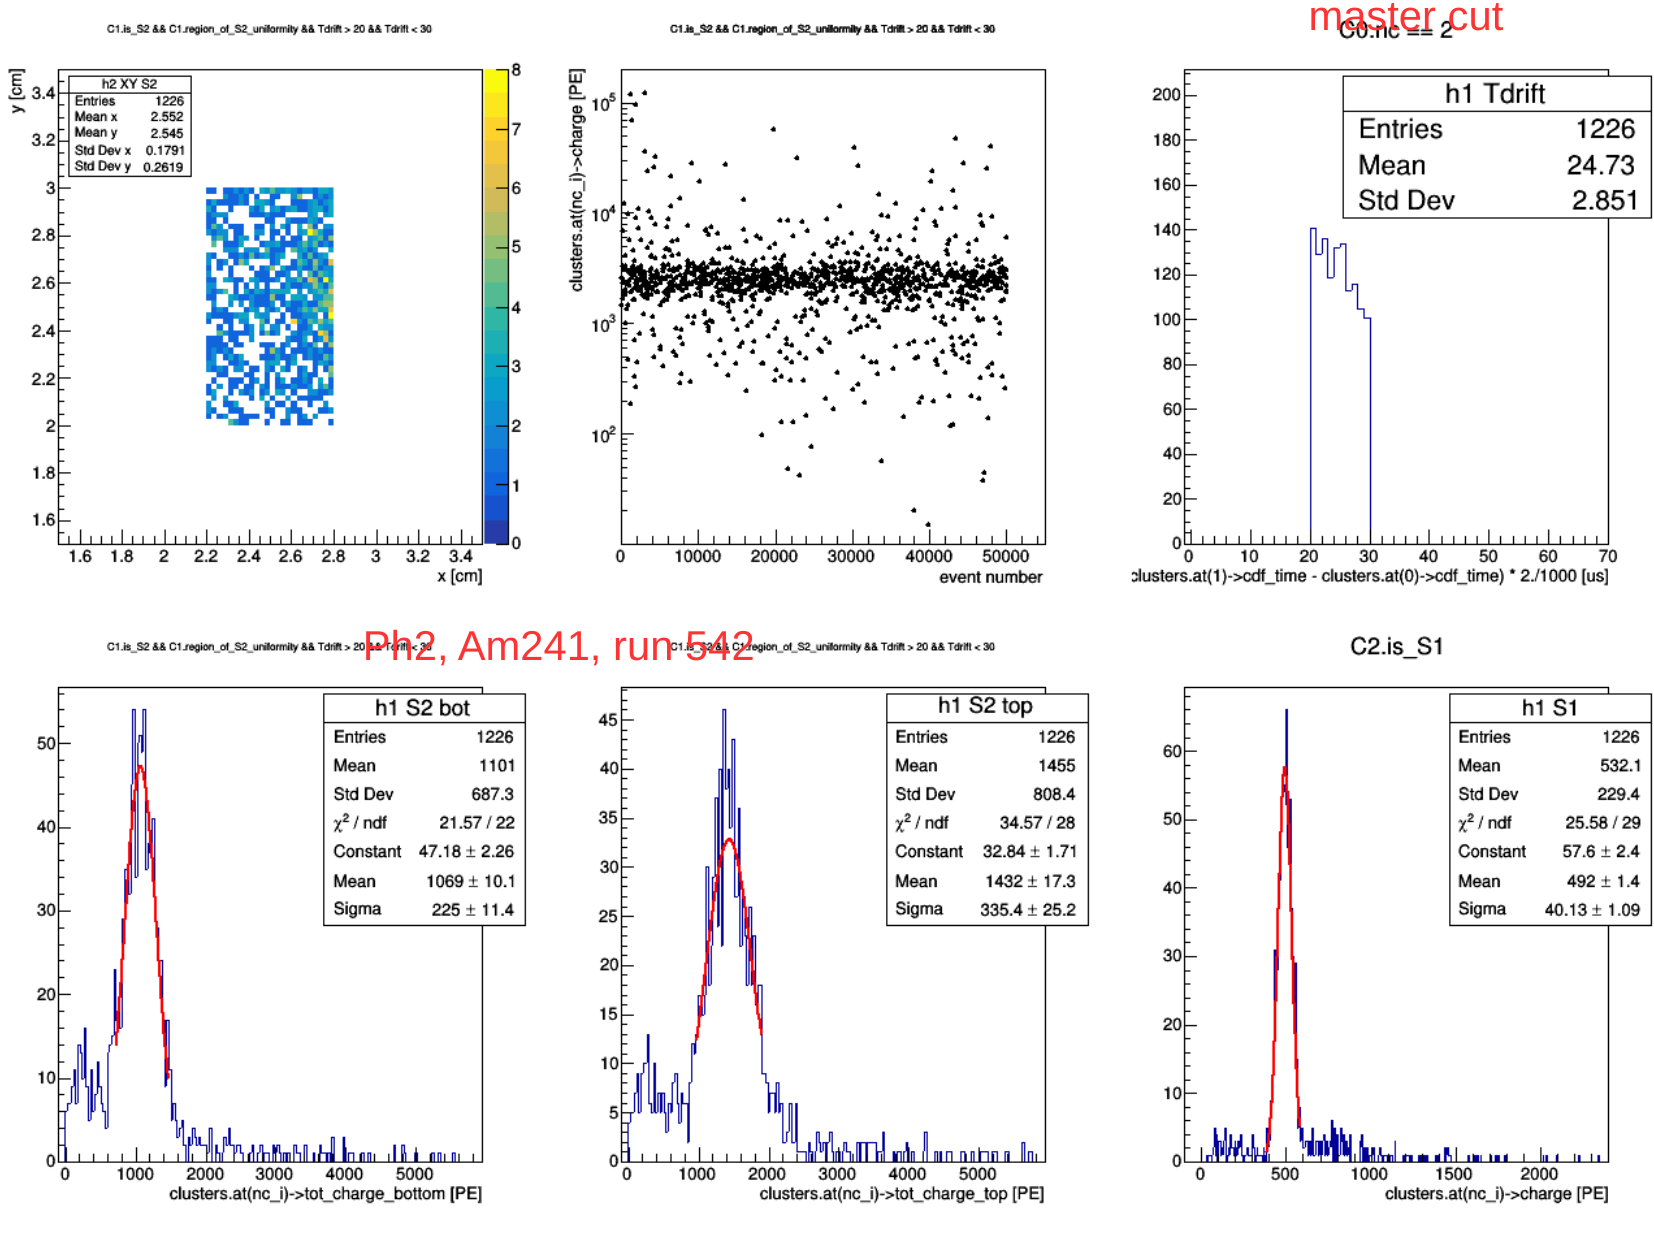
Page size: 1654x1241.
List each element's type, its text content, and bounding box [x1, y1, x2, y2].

picture [6, 12, 1654, 1215]
text_box master cut [1065, 0, 1654, 121]
text_box Ph2, Am241, run 542 [218, 615, 901, 751]
